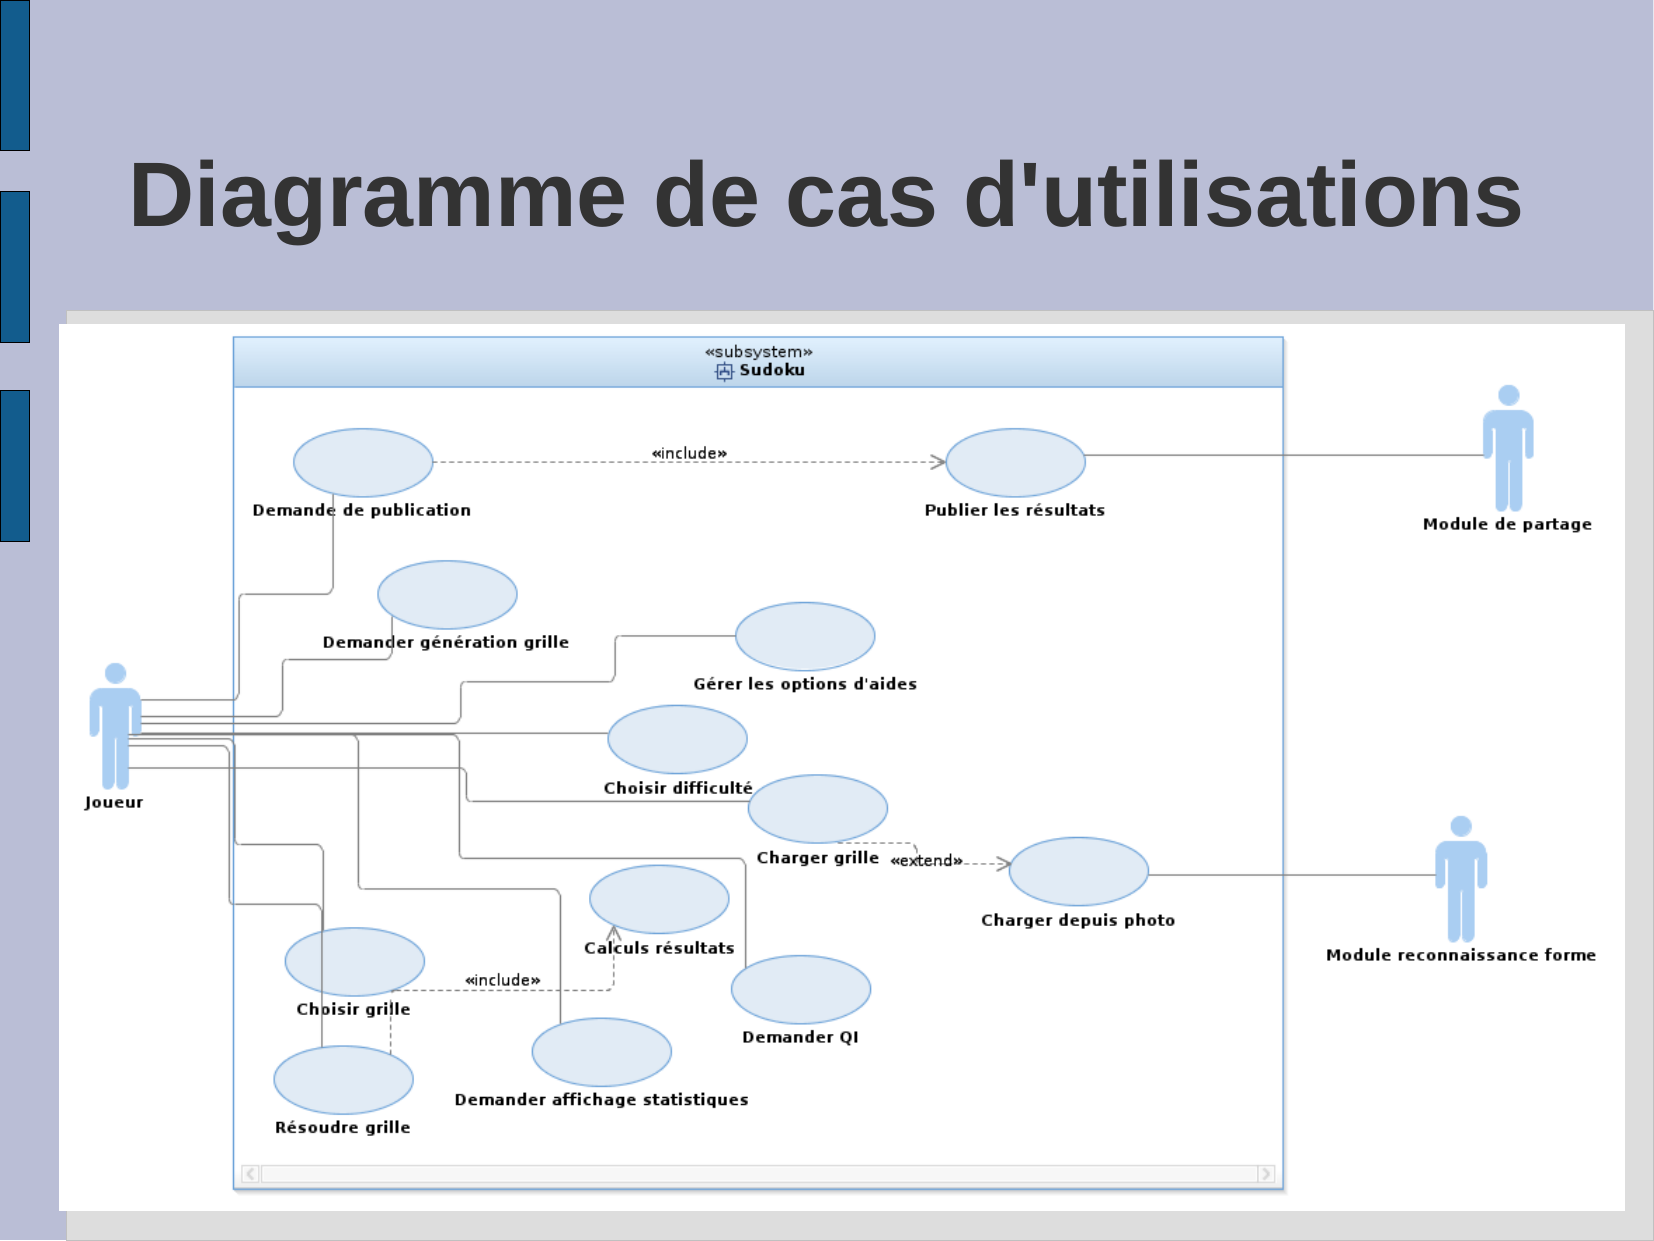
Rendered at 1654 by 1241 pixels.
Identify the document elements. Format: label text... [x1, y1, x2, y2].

picture [59, 324, 1625, 1211]
title Diagramme de cas d'utilisations [121, 91, 1534, 299]
